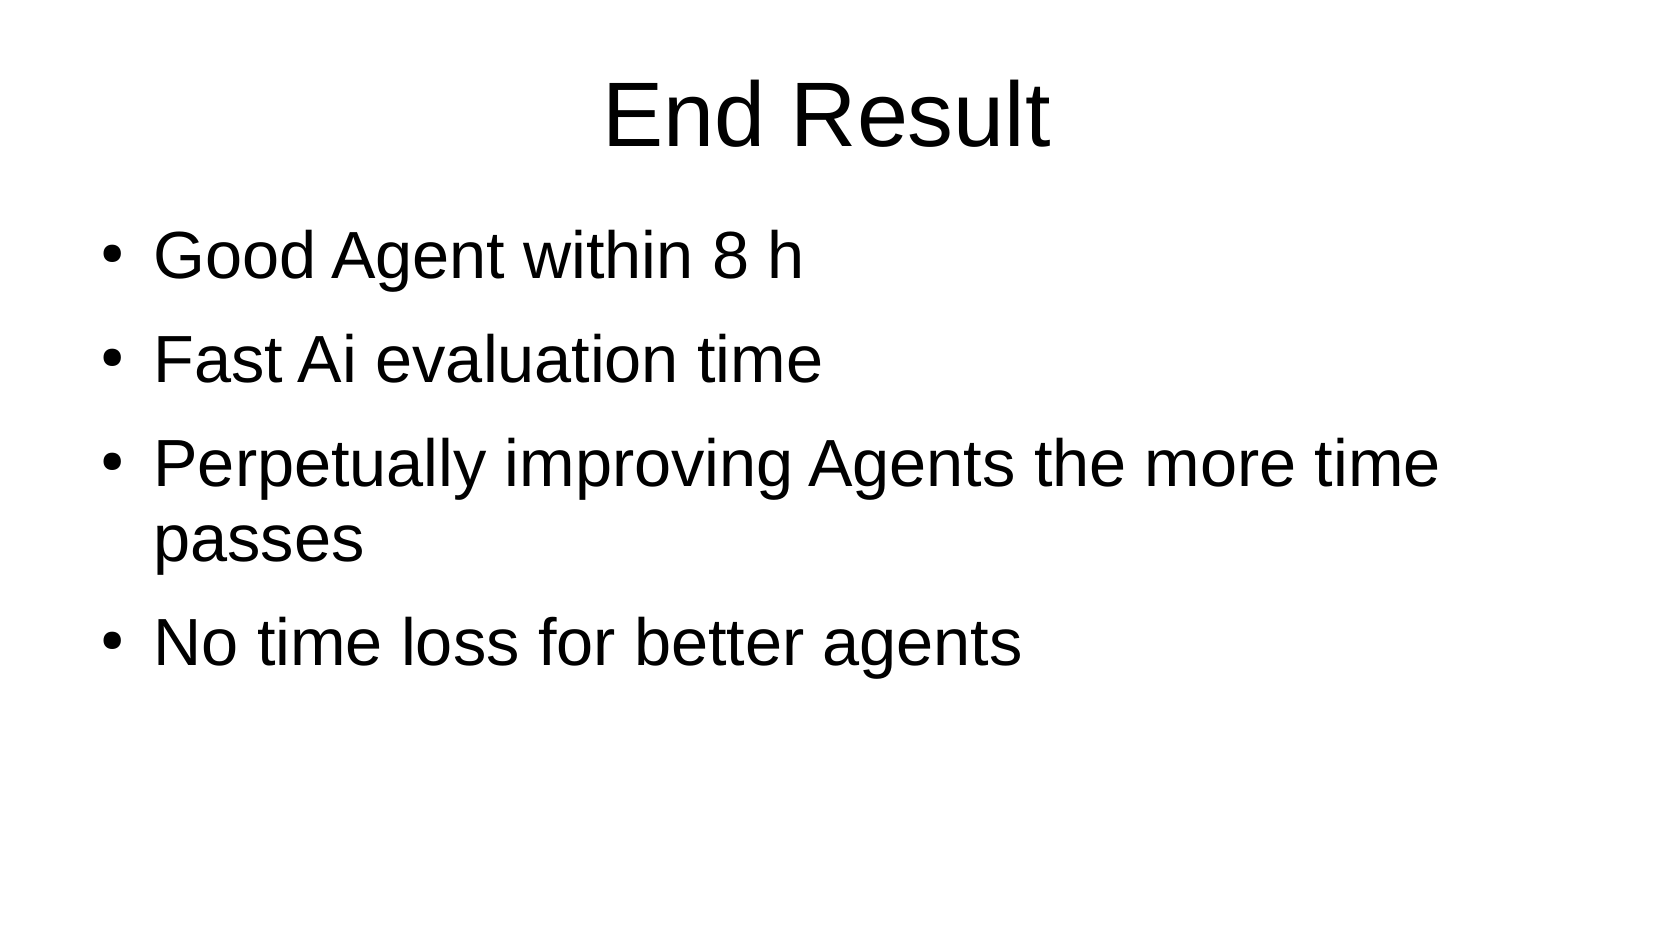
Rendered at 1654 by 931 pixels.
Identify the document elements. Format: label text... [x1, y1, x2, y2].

list Good Agent within 8 h Fast Ai evaluation time Perpetually improving Agents the more time passes No time loss for better agents [82, 217, 1571, 758]
title End Result [82, 37, 1571, 193]
